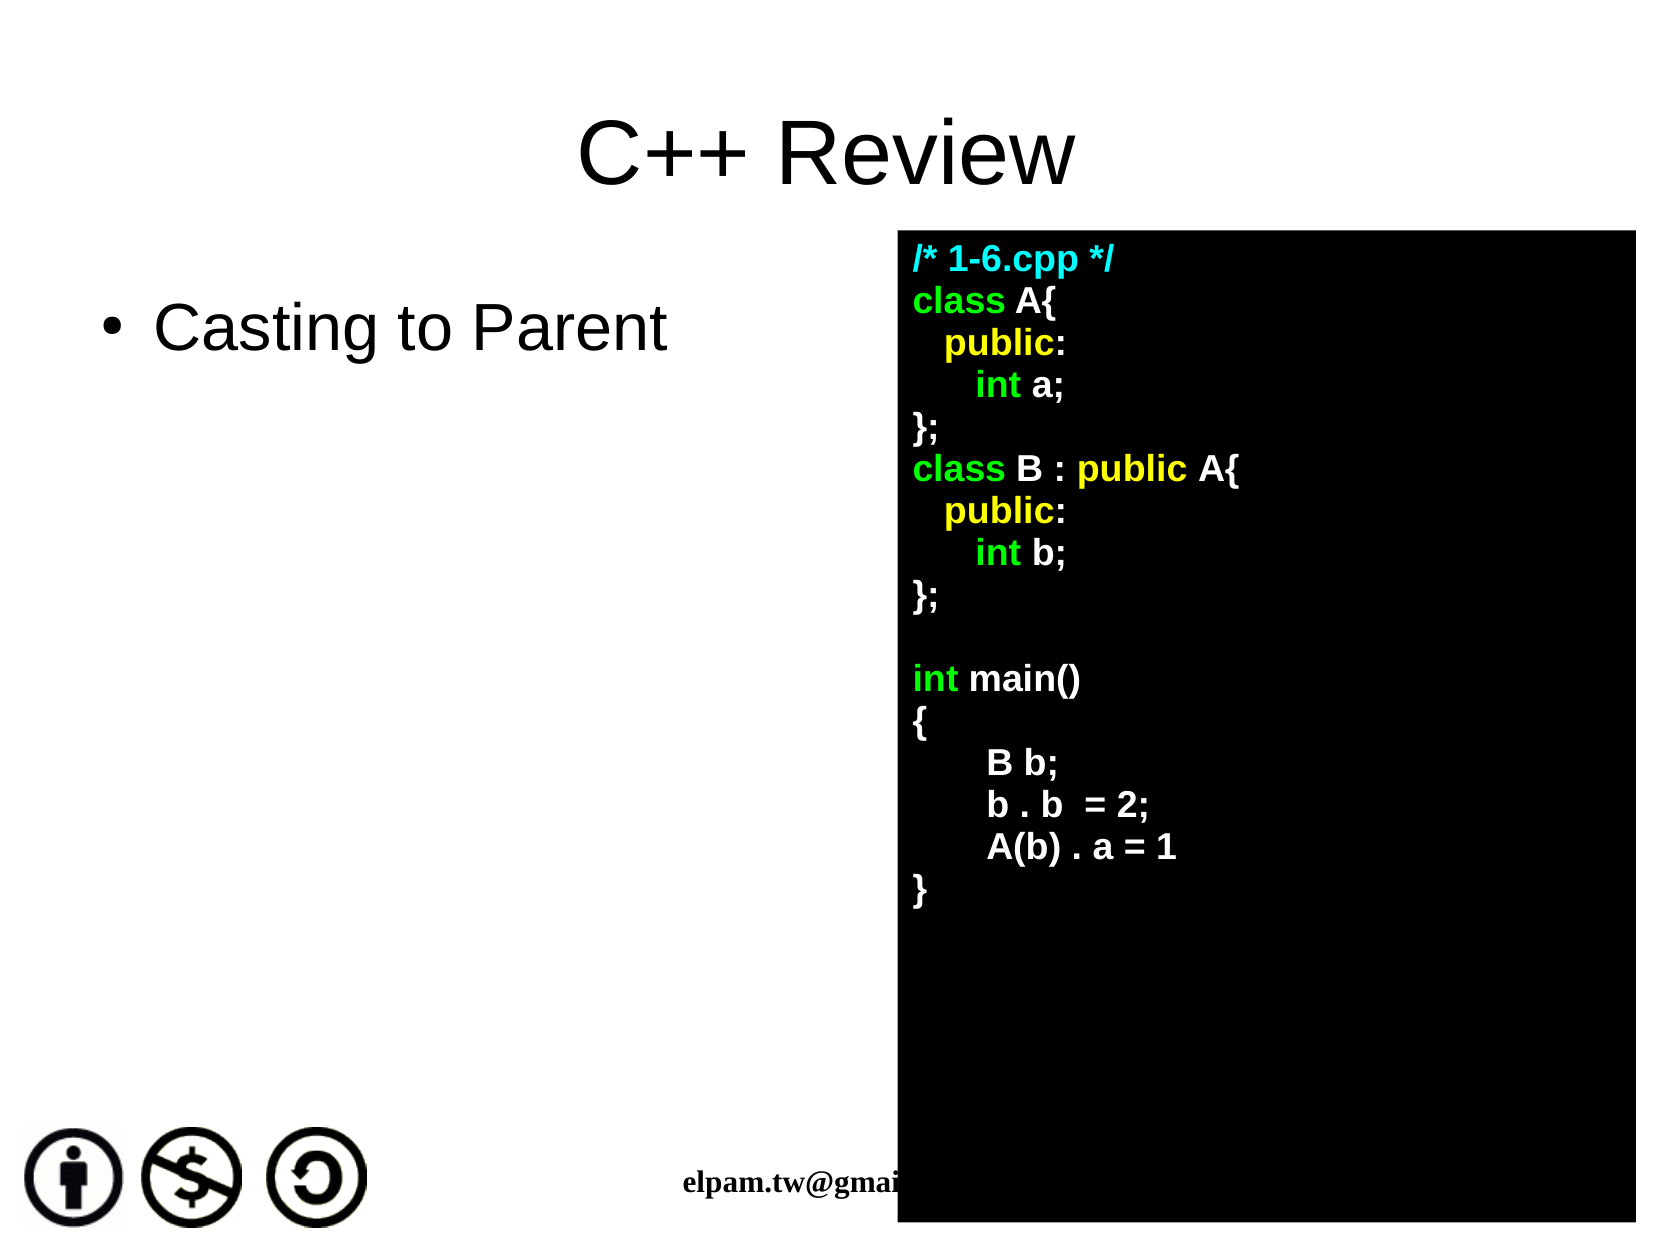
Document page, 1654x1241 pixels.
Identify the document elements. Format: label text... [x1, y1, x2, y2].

picture [23, 1127, 124, 1228]
title C++ Review [82, 49, 1571, 257]
text_box /* 1-6.cpp */ class A{ public: int a; }; class B : public A{ public: int b; }; int main() { B b; b . b = 2; A(b) . a = 1 } [897, 230, 1636, 1223]
list Casting to Parent [82, 290, 897, 1094]
picture [266, 1127, 367, 1228]
picture [141, 1127, 242, 1228]
